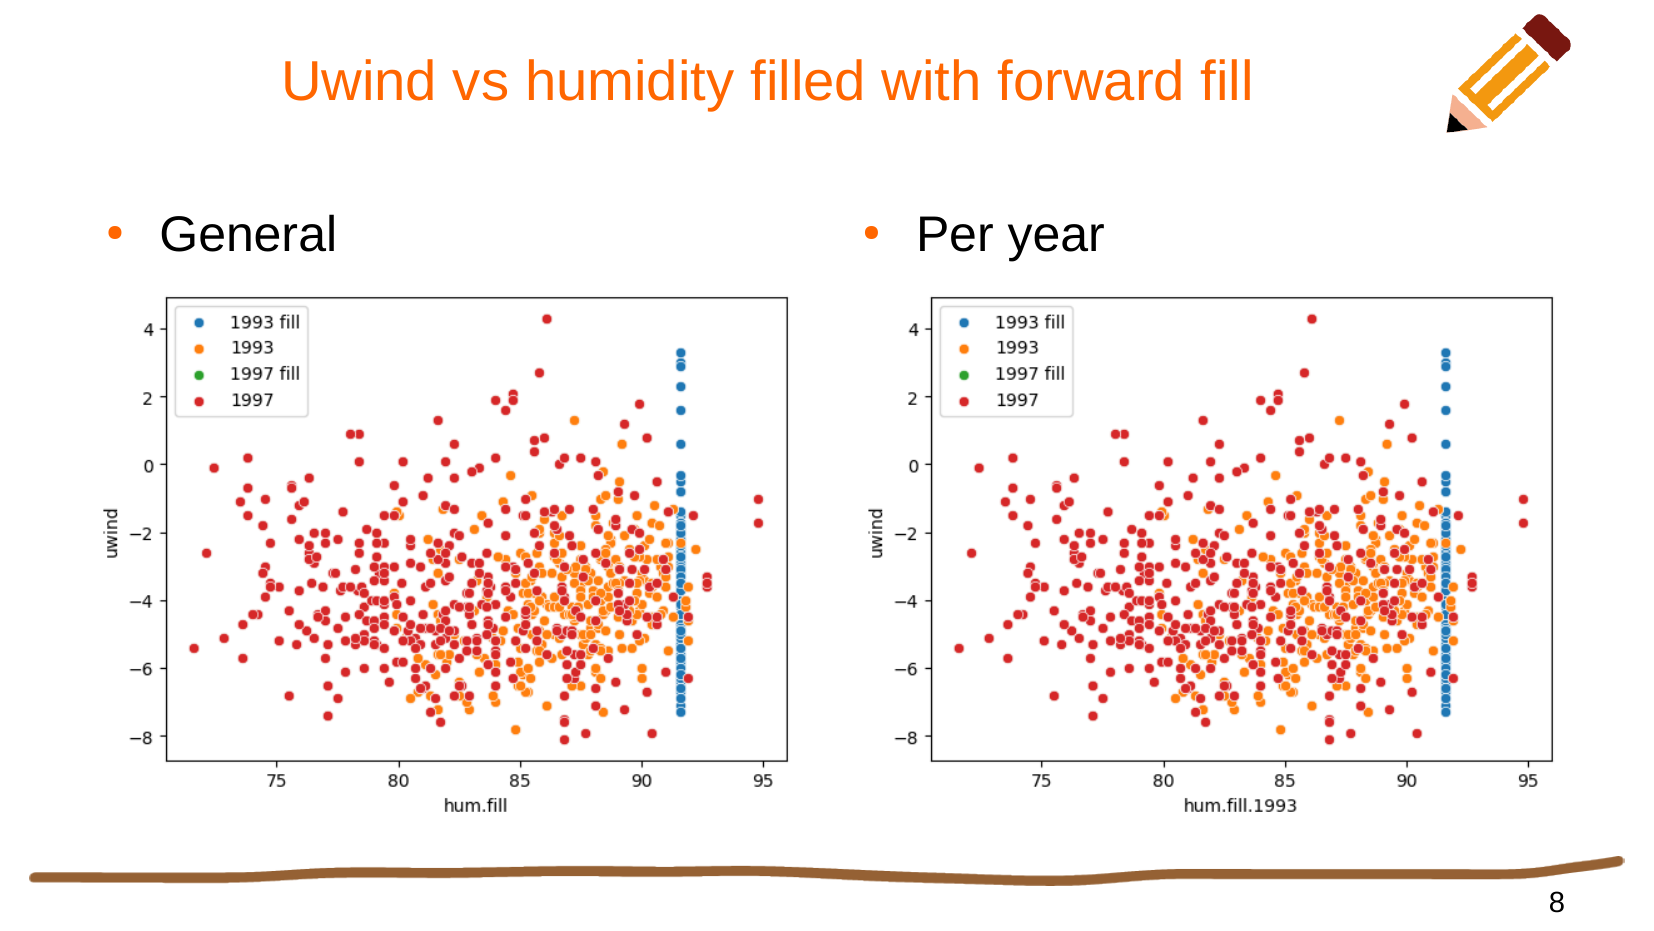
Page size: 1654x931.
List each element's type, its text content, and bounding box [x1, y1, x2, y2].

picture [856, 286, 1563, 827]
title Uwind vs humidity filled with forward fill [88, 29, 1447, 133]
list Per year [845, 206, 1566, 266]
picture [91, 286, 798, 827]
list General [88, 206, 809, 266]
picture [29, 856, 1625, 886]
picture [1446, 14, 1571, 133]
